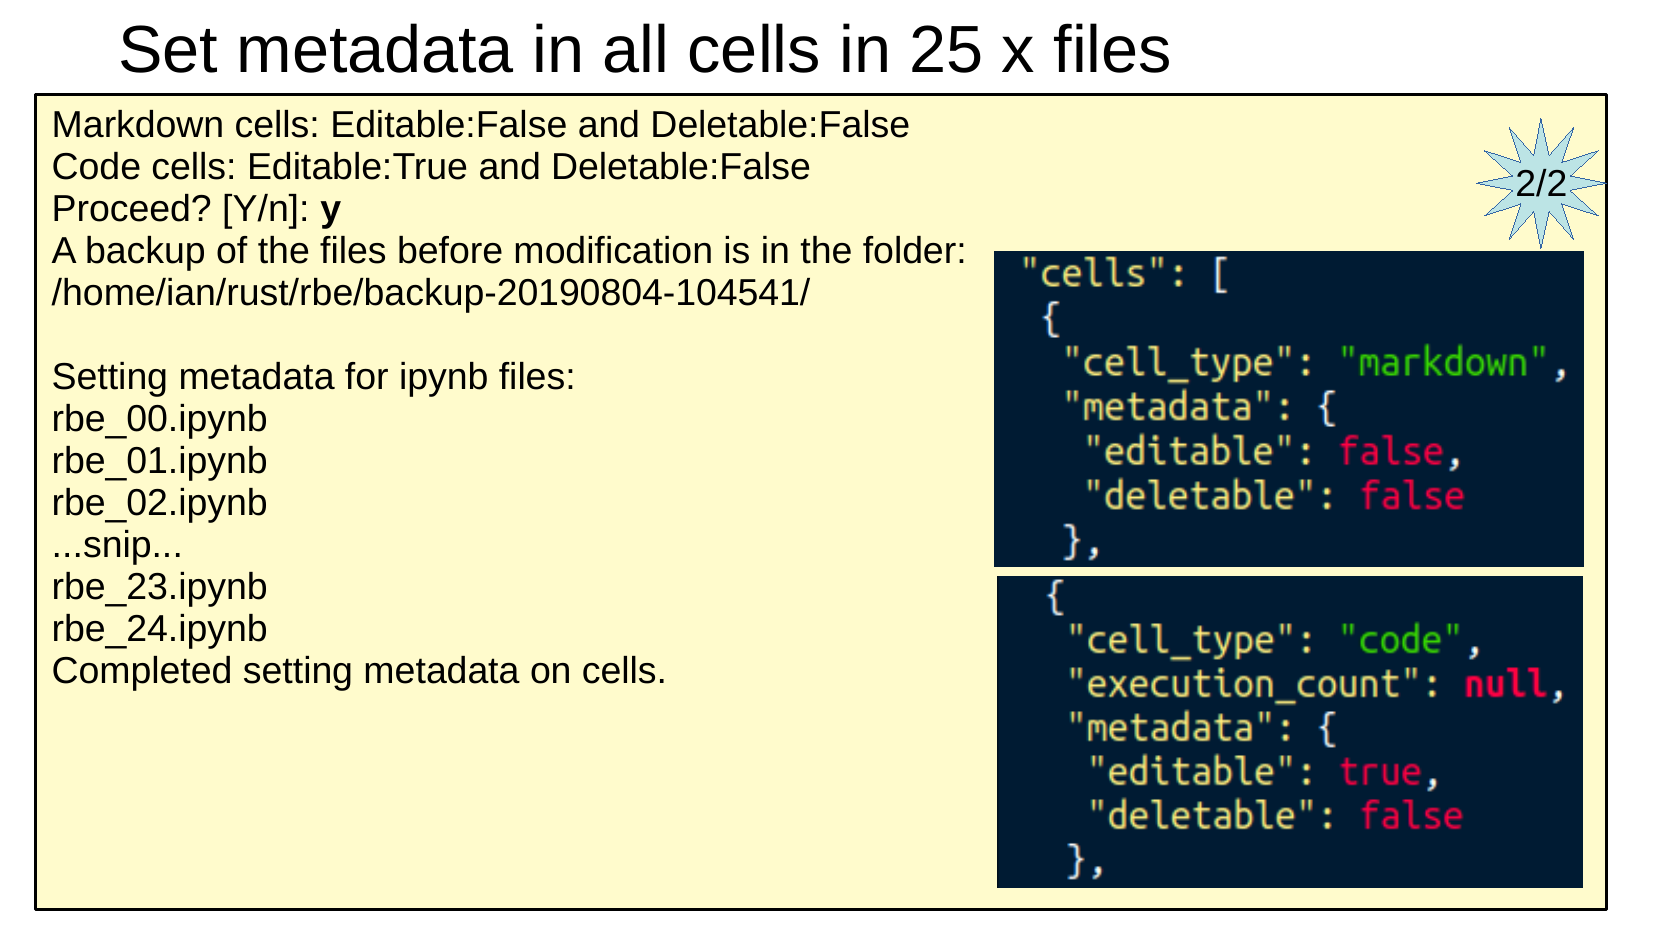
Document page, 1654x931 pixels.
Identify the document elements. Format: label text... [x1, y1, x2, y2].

text_box 2/2 [1476, 118, 1607, 249]
picture [994, 251, 1584, 567]
text_box Markdown cells: Editable:False and Deletable:False Code cells: Editable:True and Deletable:False Proceed? [Y/n]: y A backup of the files before modification is in the folder: /home/ian/rust/rbe/backup-20190804-104541/ Setting metadata for ipynb files: rbe_00.ipynb rbe_01.ipynb rbe_02.ipynb ...snip... rbe_23.ipynb rbe_24.ipynb Completed setting metadata on cells. [35, 94, 1607, 910]
picture [997, 576, 1583, 888]
text_box Set metadata in all cells in 25 x files [82, 5, 1571, 95]
